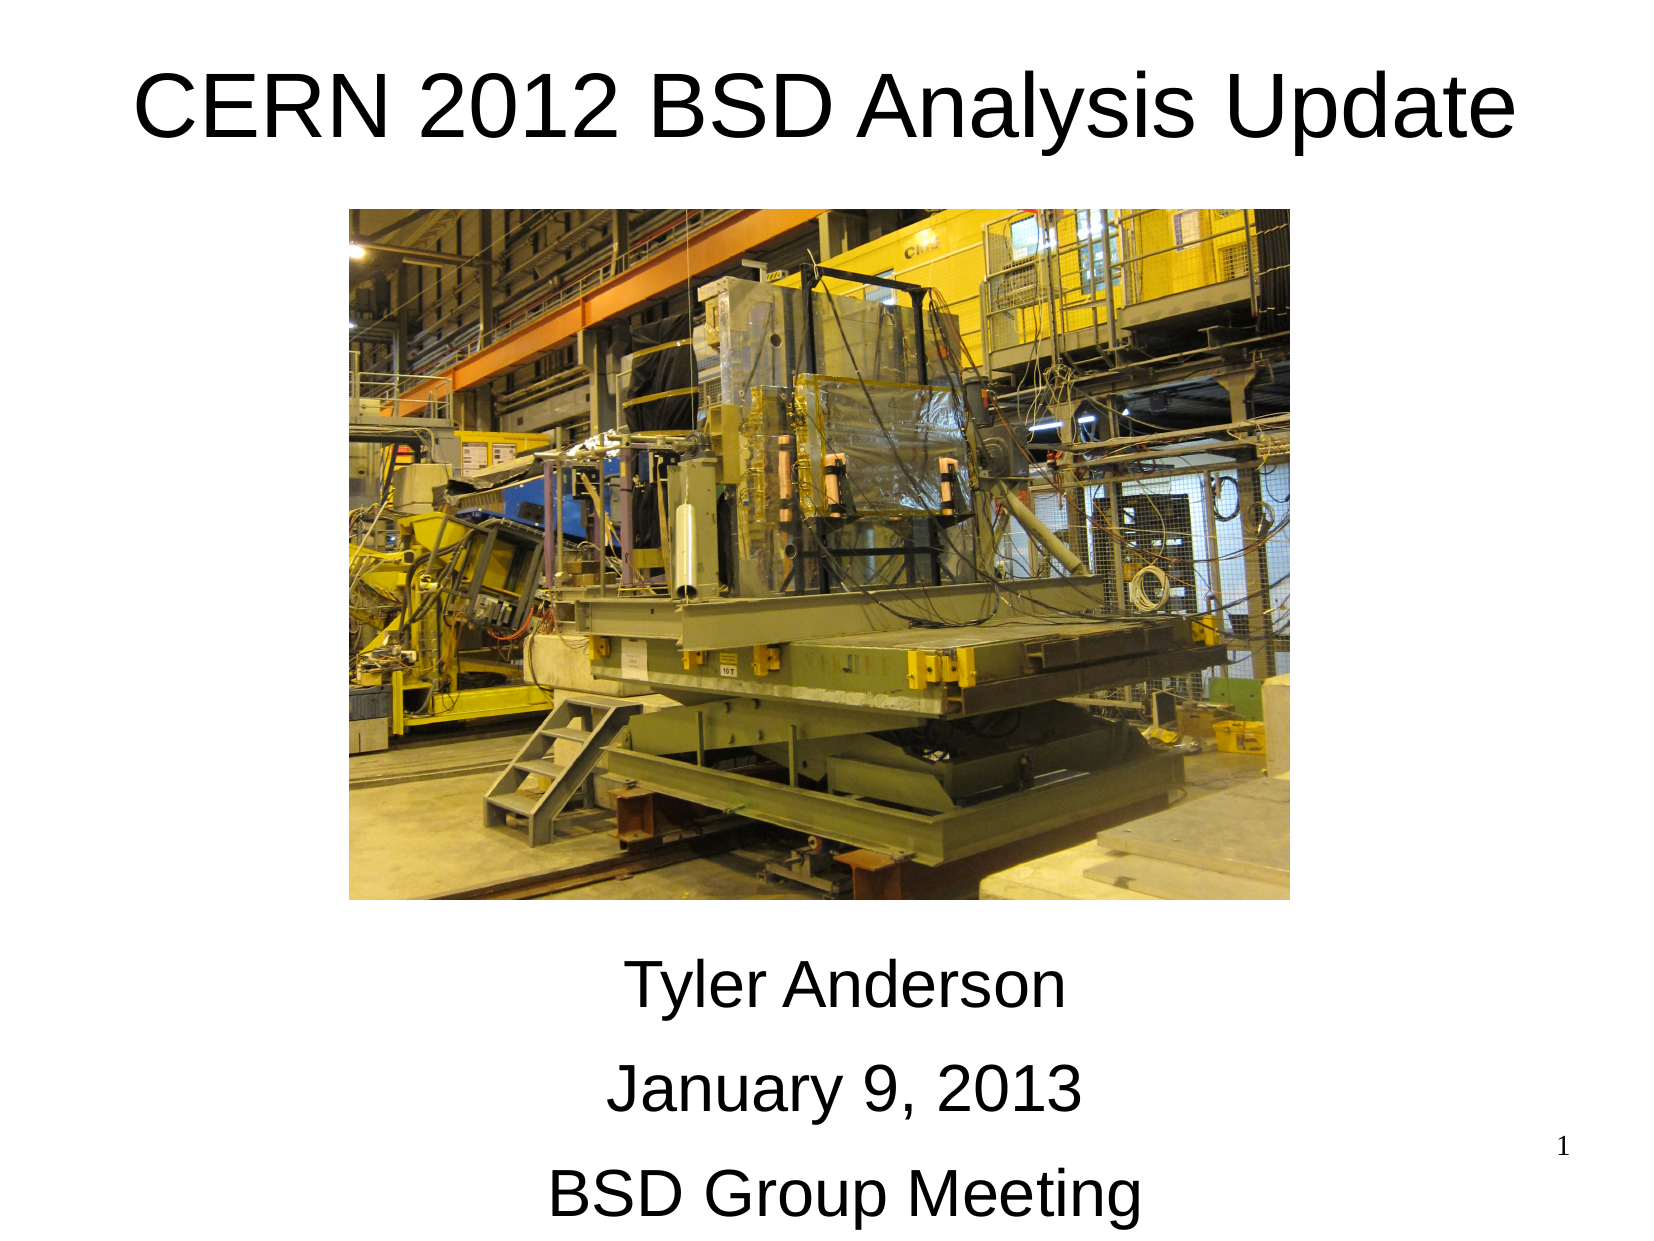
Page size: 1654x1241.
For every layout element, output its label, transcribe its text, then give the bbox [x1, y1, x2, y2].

picture [348, 209, 1291, 900]
title CERN 2012 BSD Analysis Update [82, 2, 1571, 210]
list Tyler Anderson January 9, 2013 BSD Group Meeting [82, 947, 1538, 1241]
